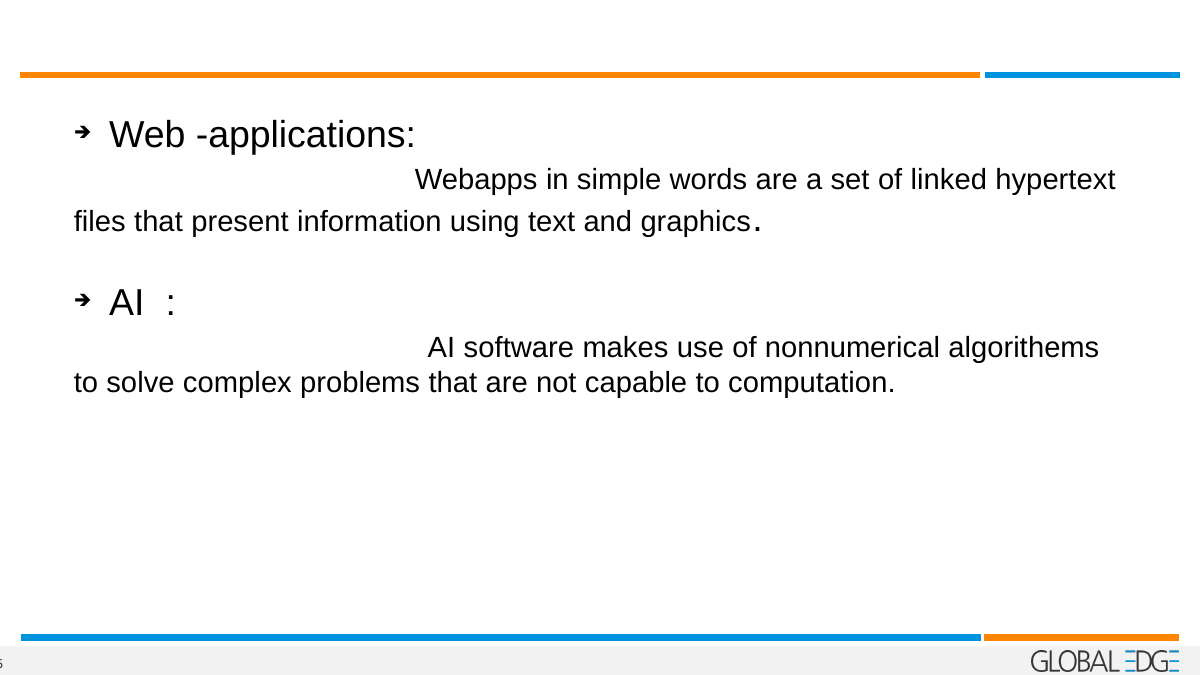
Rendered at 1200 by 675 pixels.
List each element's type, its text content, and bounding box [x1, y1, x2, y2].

text_box Web -applications: Webapps in simple words are a set of linked hypertext files that present information using text and graphics. AI : AI software makes use of nonnumerical algorithems to solve complex problems that are not capable to computation. [59, 106, 1146, 500]
picture [1031, 650, 1179, 672]
